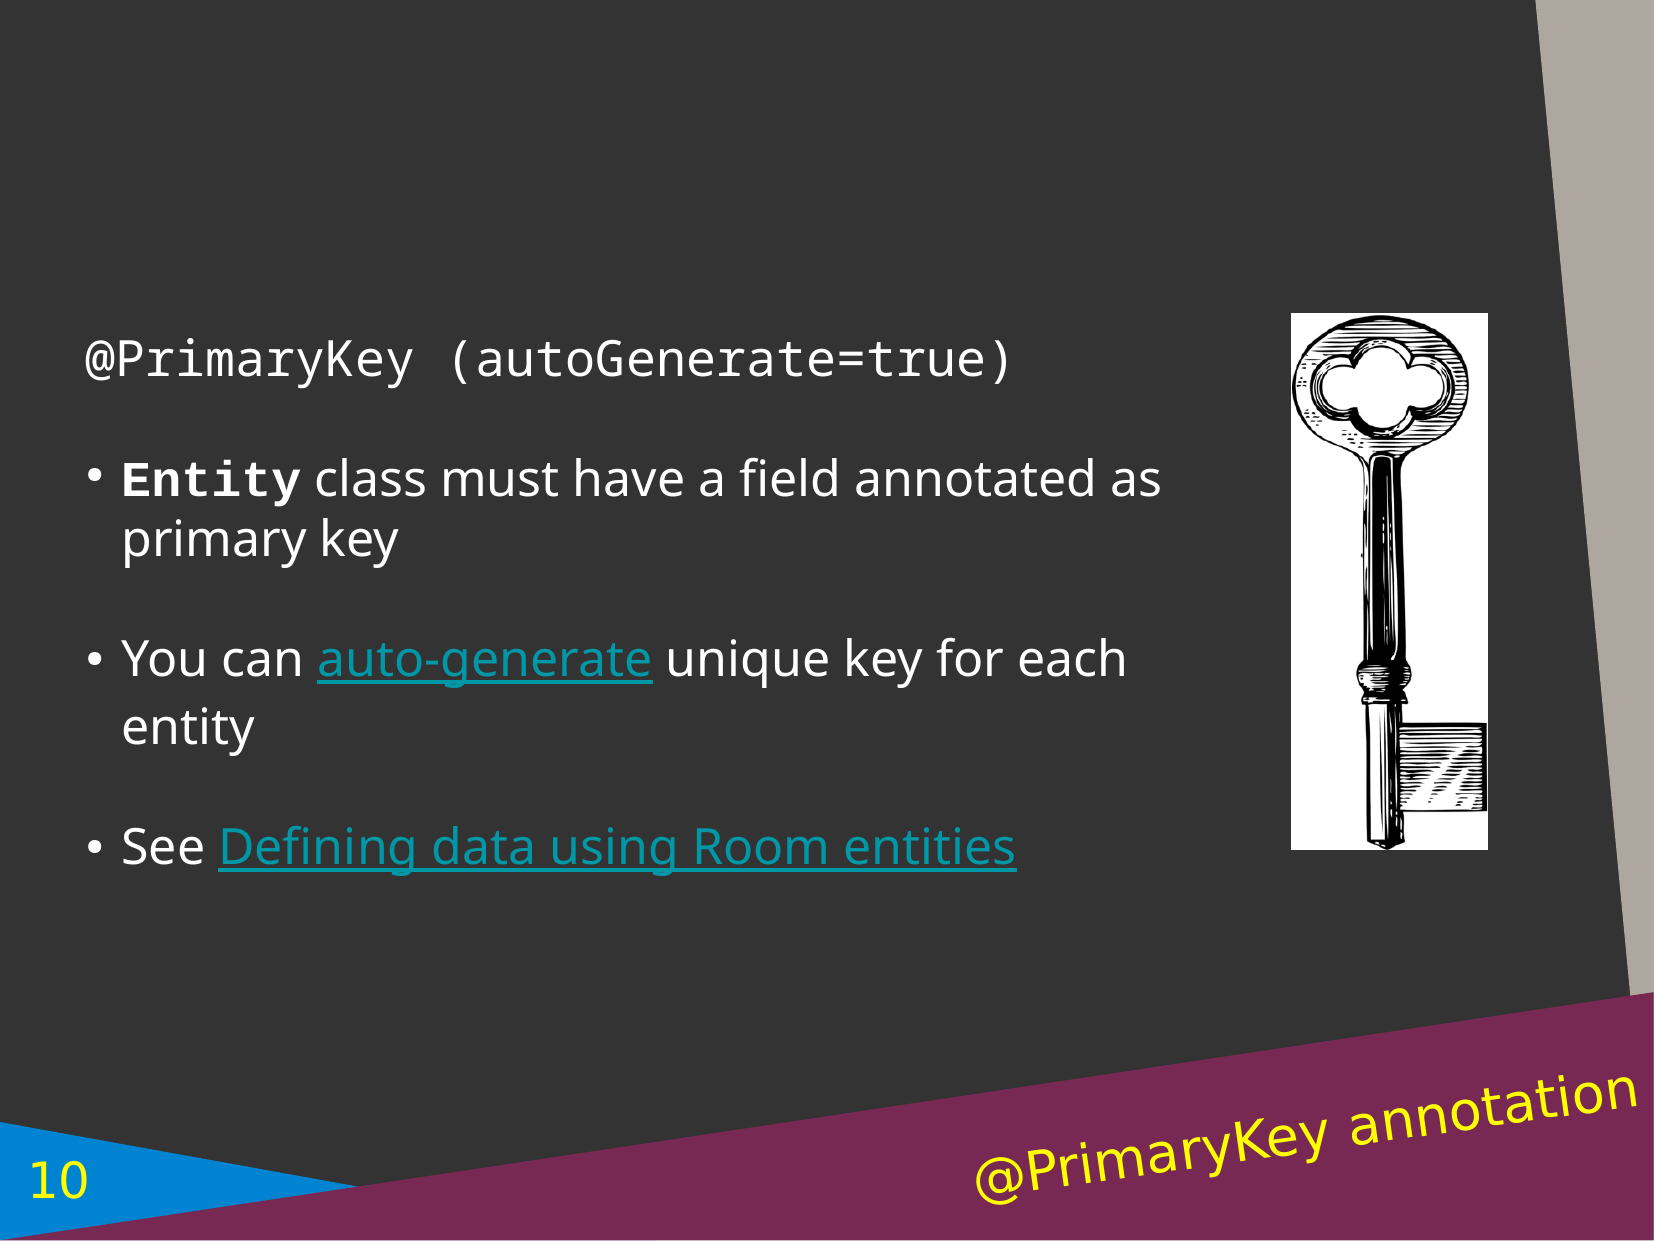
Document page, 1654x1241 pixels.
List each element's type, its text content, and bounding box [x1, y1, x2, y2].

list @PrimaryKey (autoGenerate=true) Entity class must have a field annotated as primary key You can auto-generate unique key for each entity See Defining data using Room entities [70, 283, 1265, 850]
picture [1291, 313, 1488, 850]
title @PrimaryKey annotation [956, 995, 1654, 1241]
